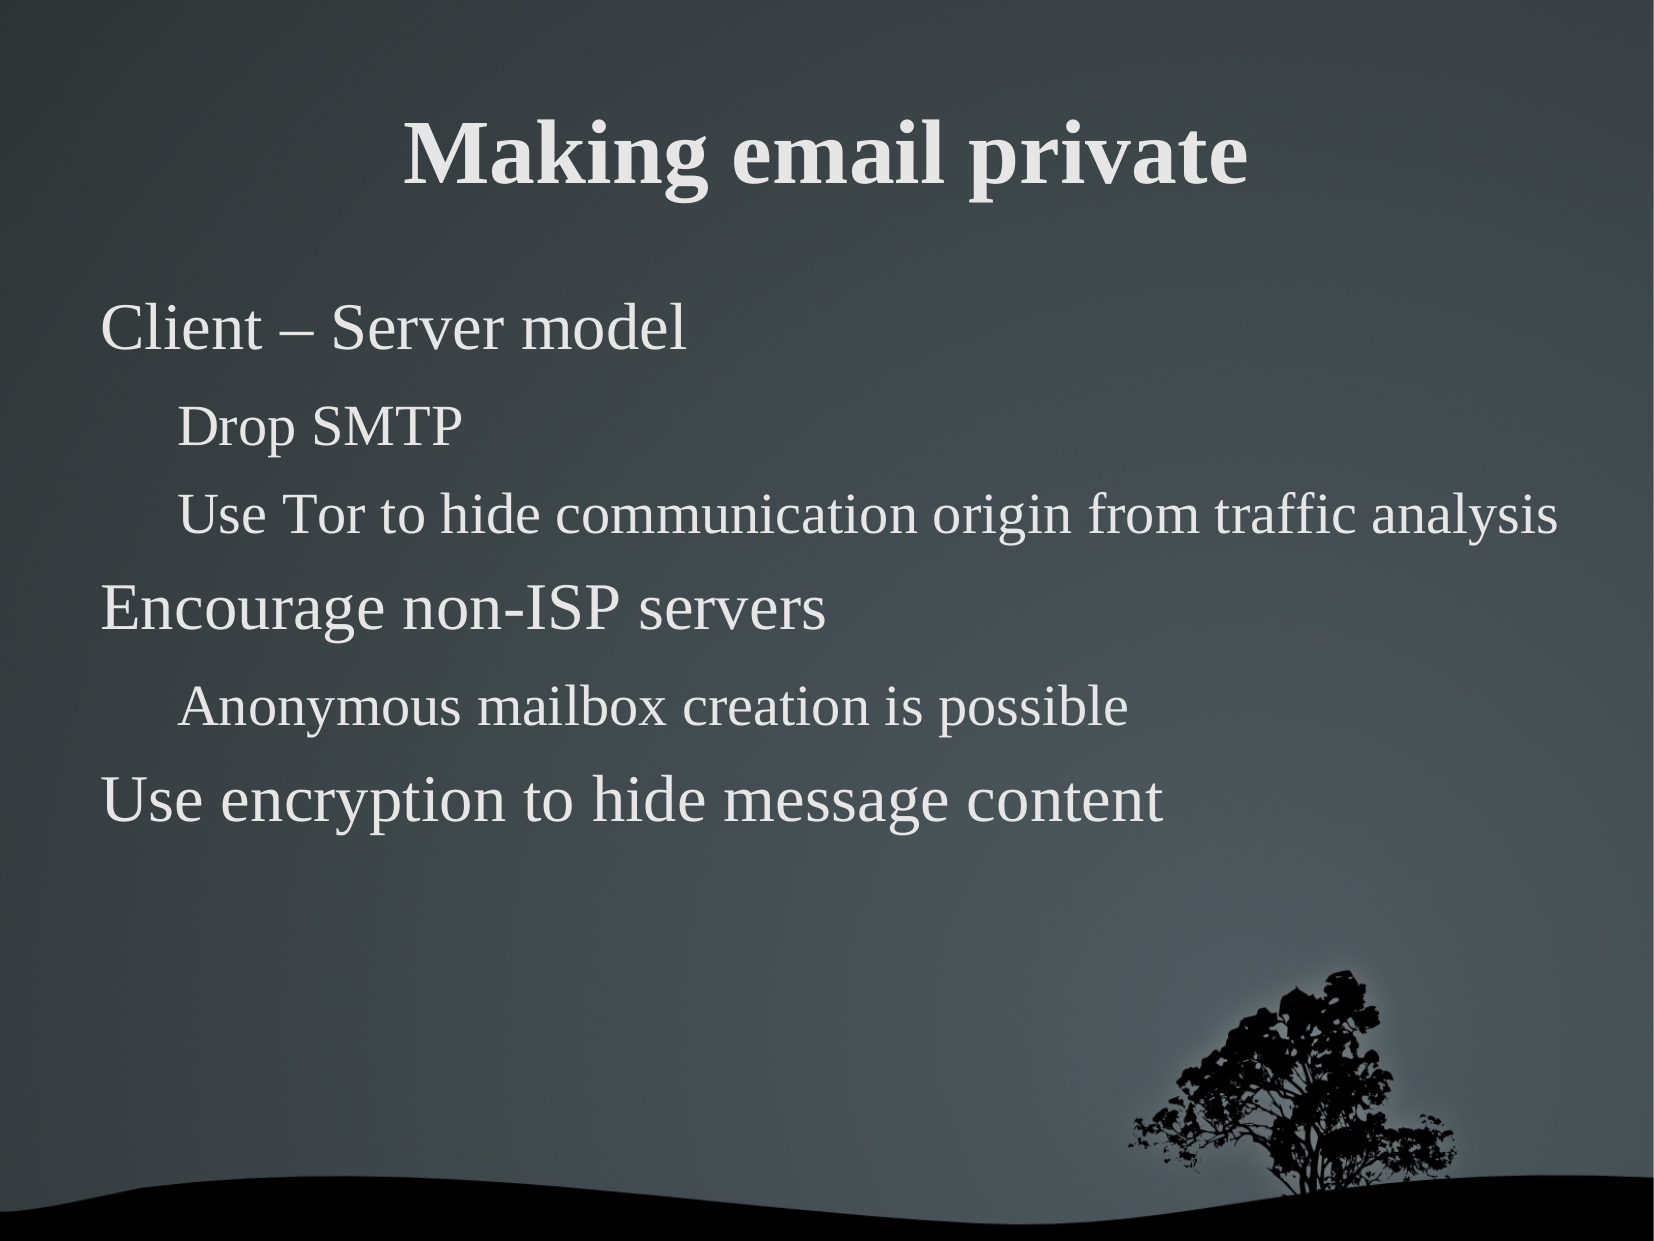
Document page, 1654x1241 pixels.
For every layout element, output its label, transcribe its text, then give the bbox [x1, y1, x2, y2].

picture [0, 0, 1654, 1241]
list Client – Server model Drop SMTP Use Tor to hide communication origin from traffic analysis Encourage non-ISP servers Anonymous mailbox creation is possible Use encryption to hide message content [82, 290, 1571, 1094]
title Making email private [82, 56, 1571, 250]
